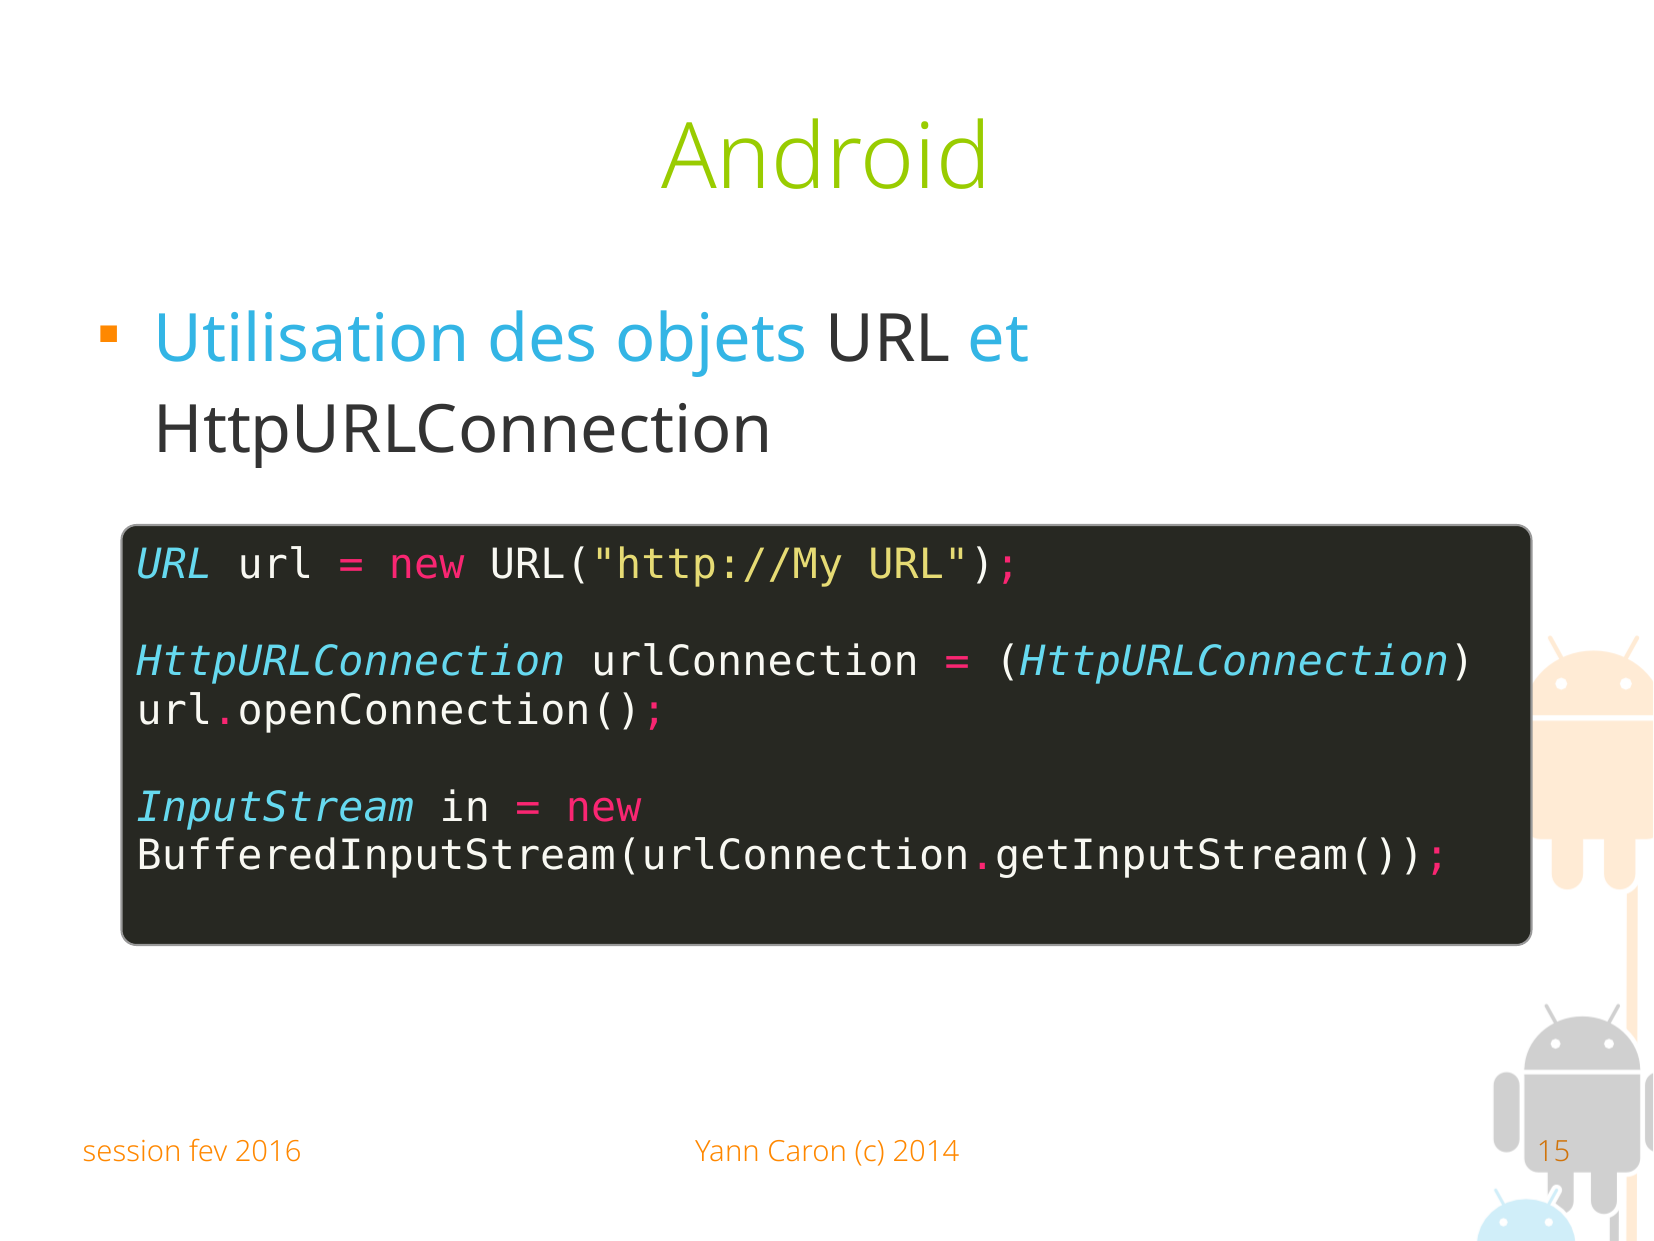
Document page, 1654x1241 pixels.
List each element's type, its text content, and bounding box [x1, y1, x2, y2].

picture [240, 423, 1654, 1241]
title Android [82, 49, 1571, 257]
text_box URL url = new URL("http://My URL"); HttpURLConnection urlConnection = (HttpURLConnection) url.openConnection(); InputStream in = new BufferedInputStream(urlConnection.getInputStream()); [121, 525, 1532, 946]
list Utilisation des objets URL et HttpURLConnection [82, 290, 1571, 1010]
